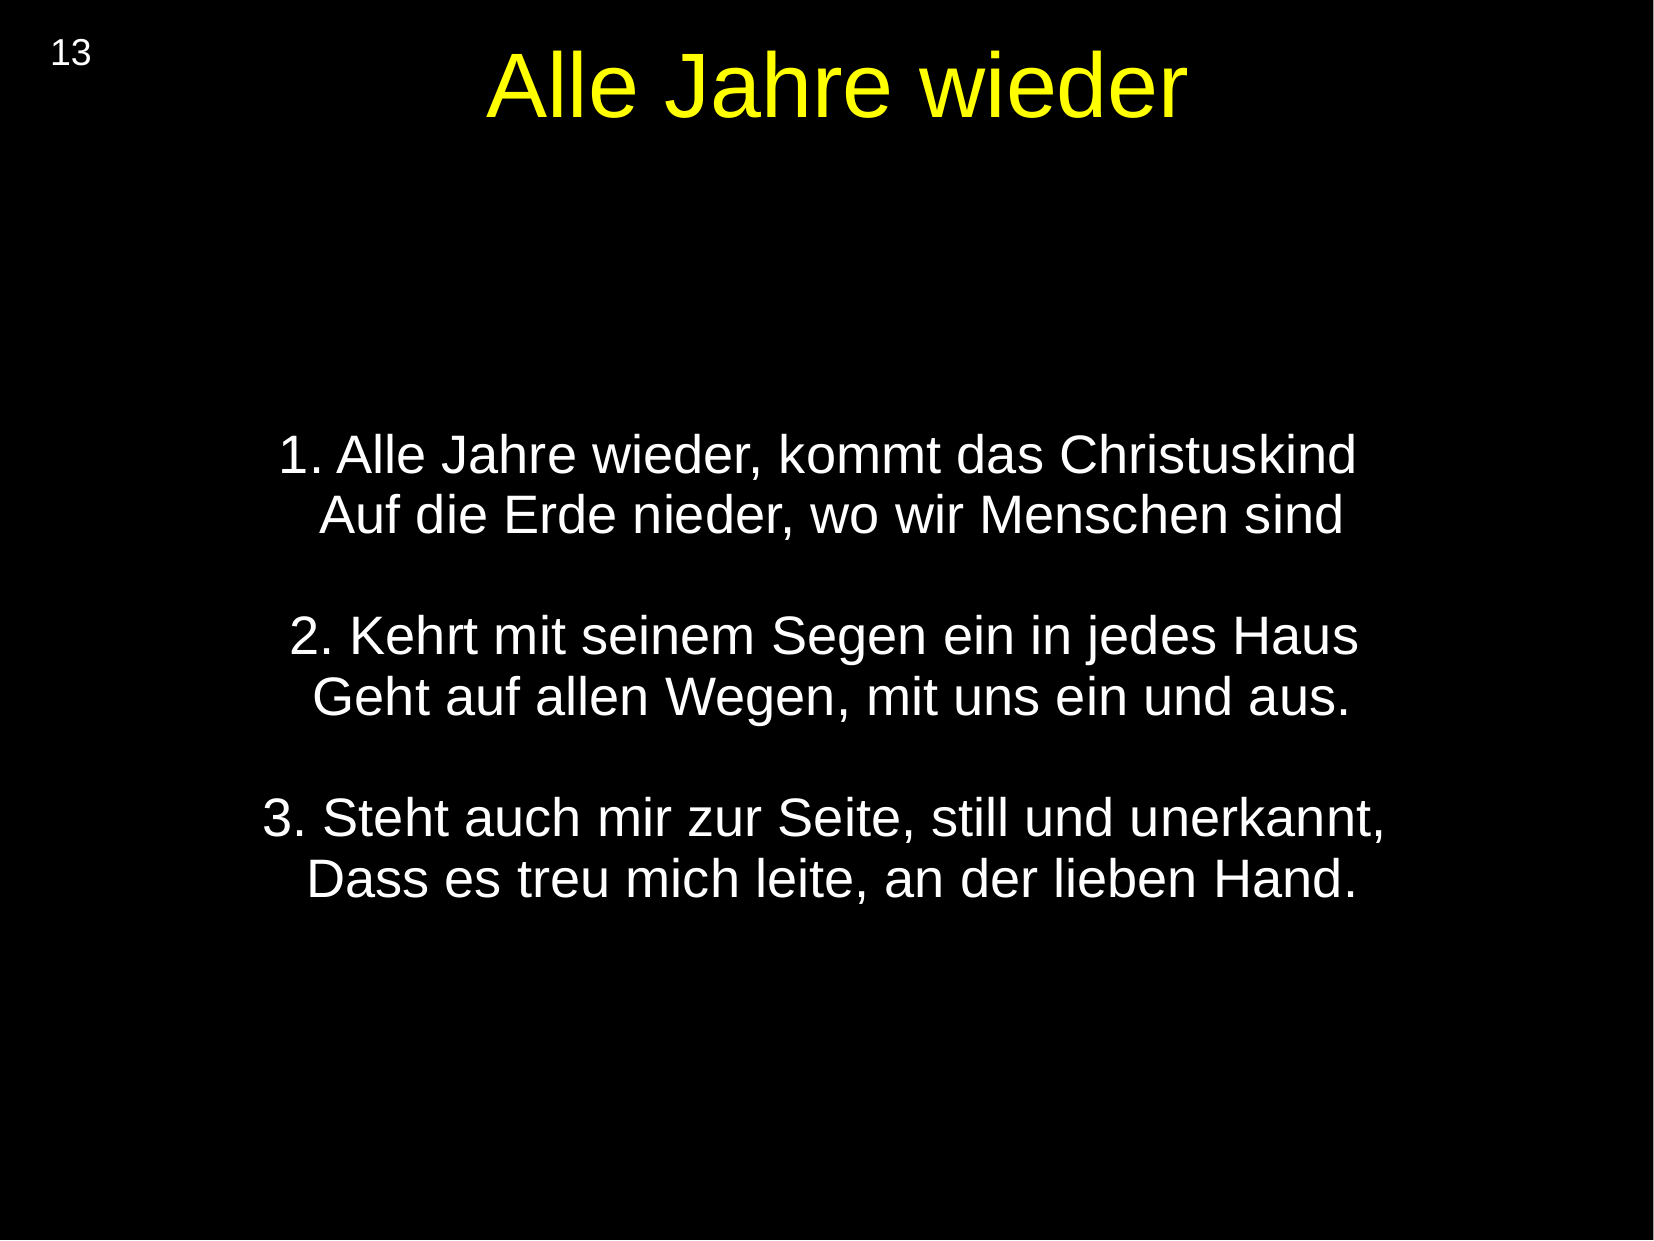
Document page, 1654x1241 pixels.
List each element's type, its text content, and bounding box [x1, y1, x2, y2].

list 1. Alle Jahre wieder, kommt das Christuskind Auf die Erde nieder, wo wir Menschen sind 2. Kehrt mit seinem Segen ein in jedes Haus Geht auf allen Wegen, mit uns ein und aus. 3. Steht auch mir zur Seite, still und unerkannt, Dass es treu mich leite, an der lieben Hand. [35, 177, 1630, 1217]
text_box 13 [35, 23, 130, 81]
title Alle Jahre wieder [94, 5, 1583, 166]
